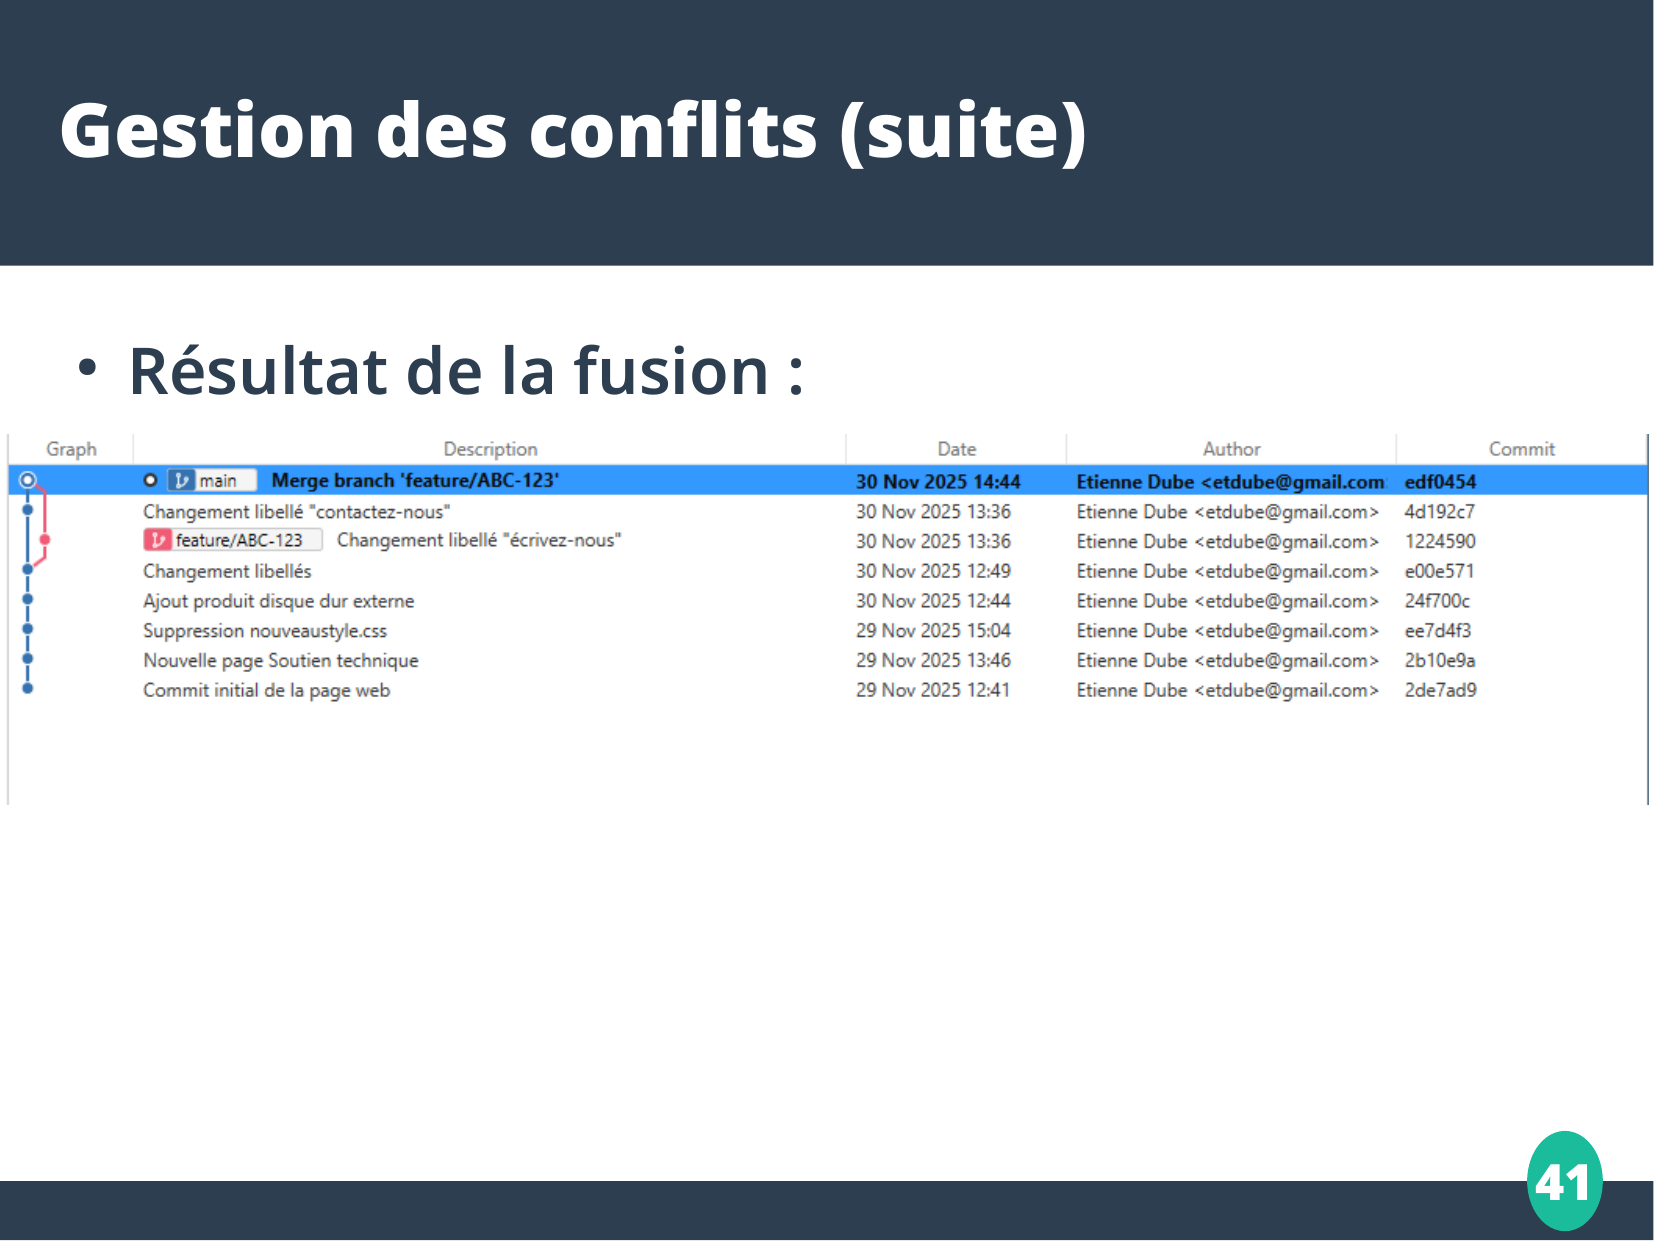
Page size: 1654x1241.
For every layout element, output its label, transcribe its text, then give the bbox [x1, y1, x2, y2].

picture [6, 434, 1649, 805]
title Gestion des conflits (suite) [59, 49, 1595, 207]
list Résultat de la fusion : [59, 324, 1595, 414]
